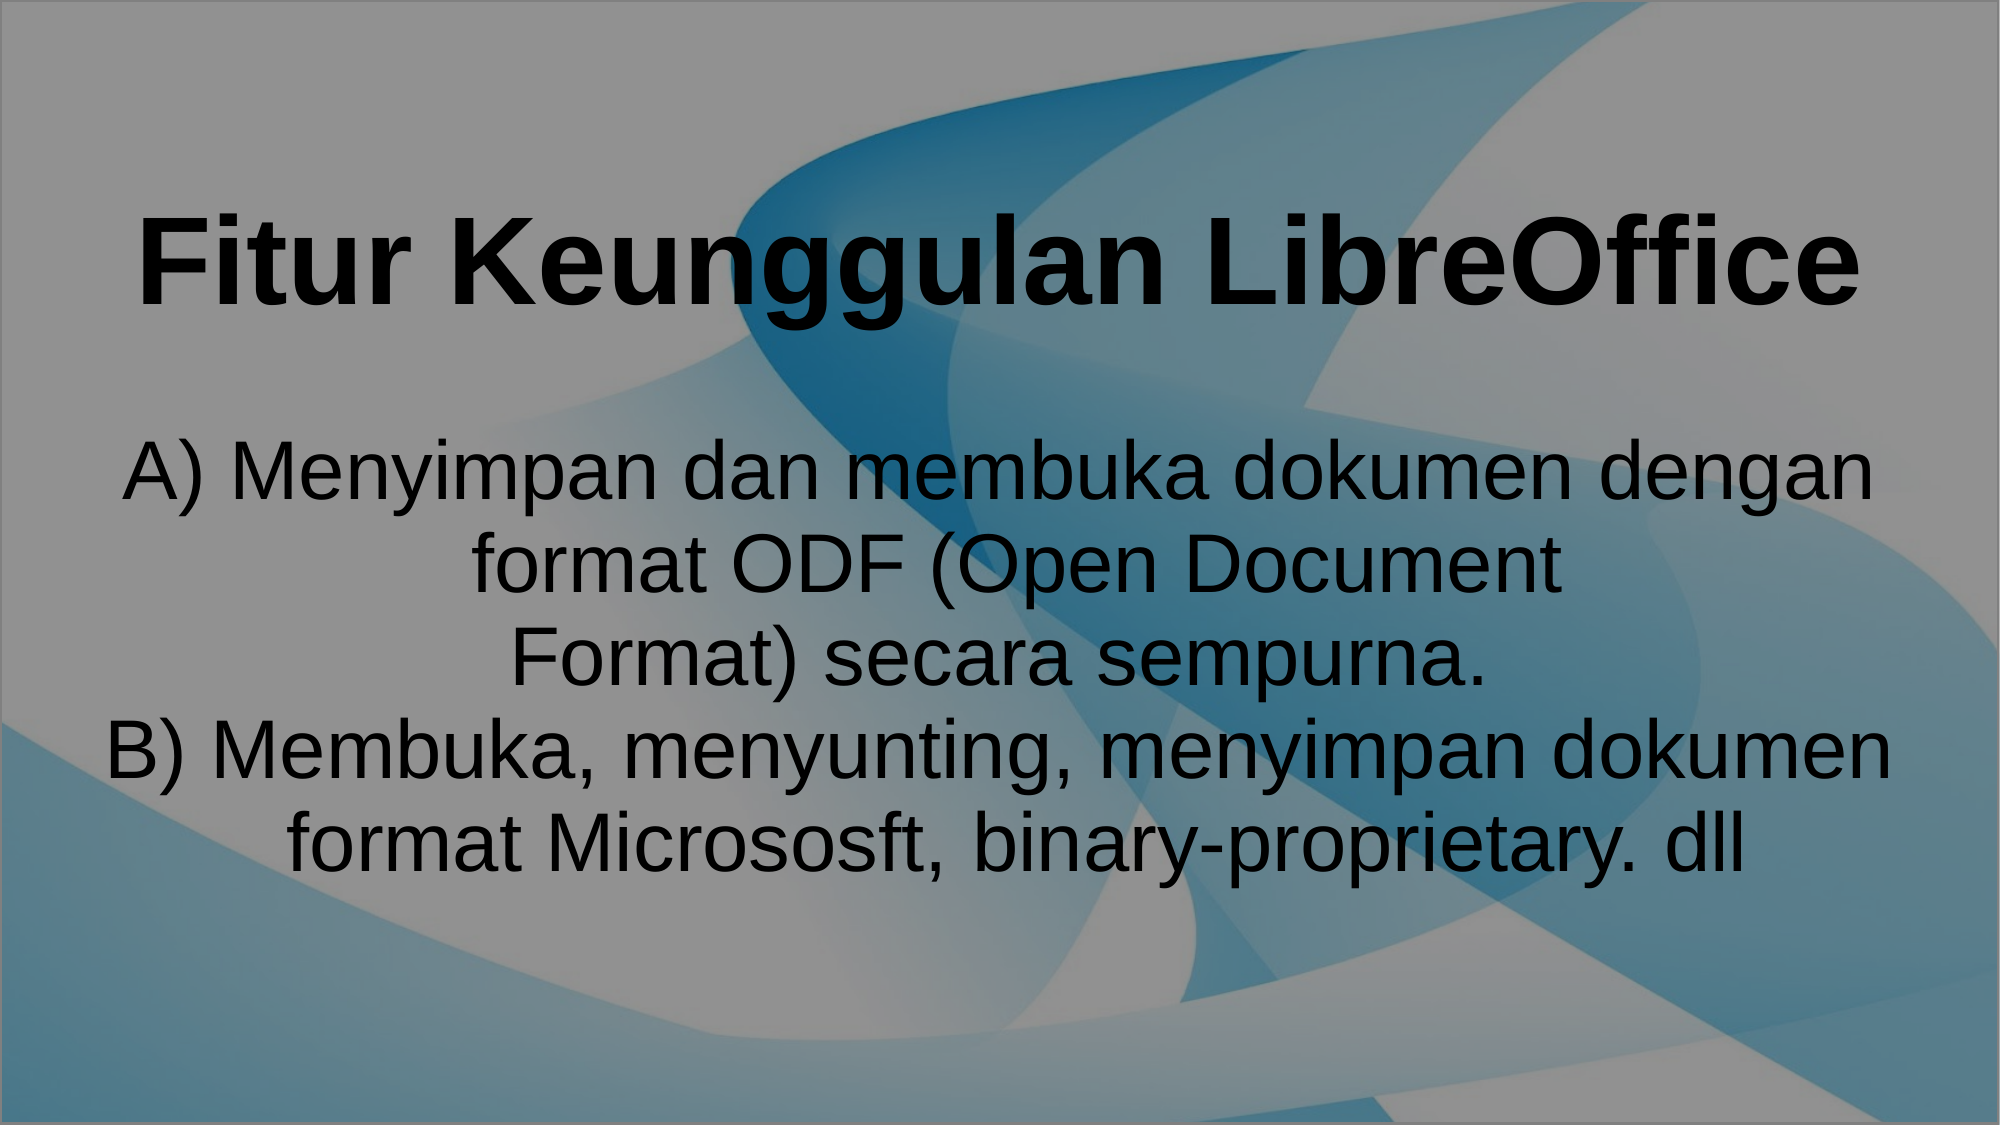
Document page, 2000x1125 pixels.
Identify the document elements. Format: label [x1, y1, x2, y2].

text_box [0, 0, 2000, 1125]
